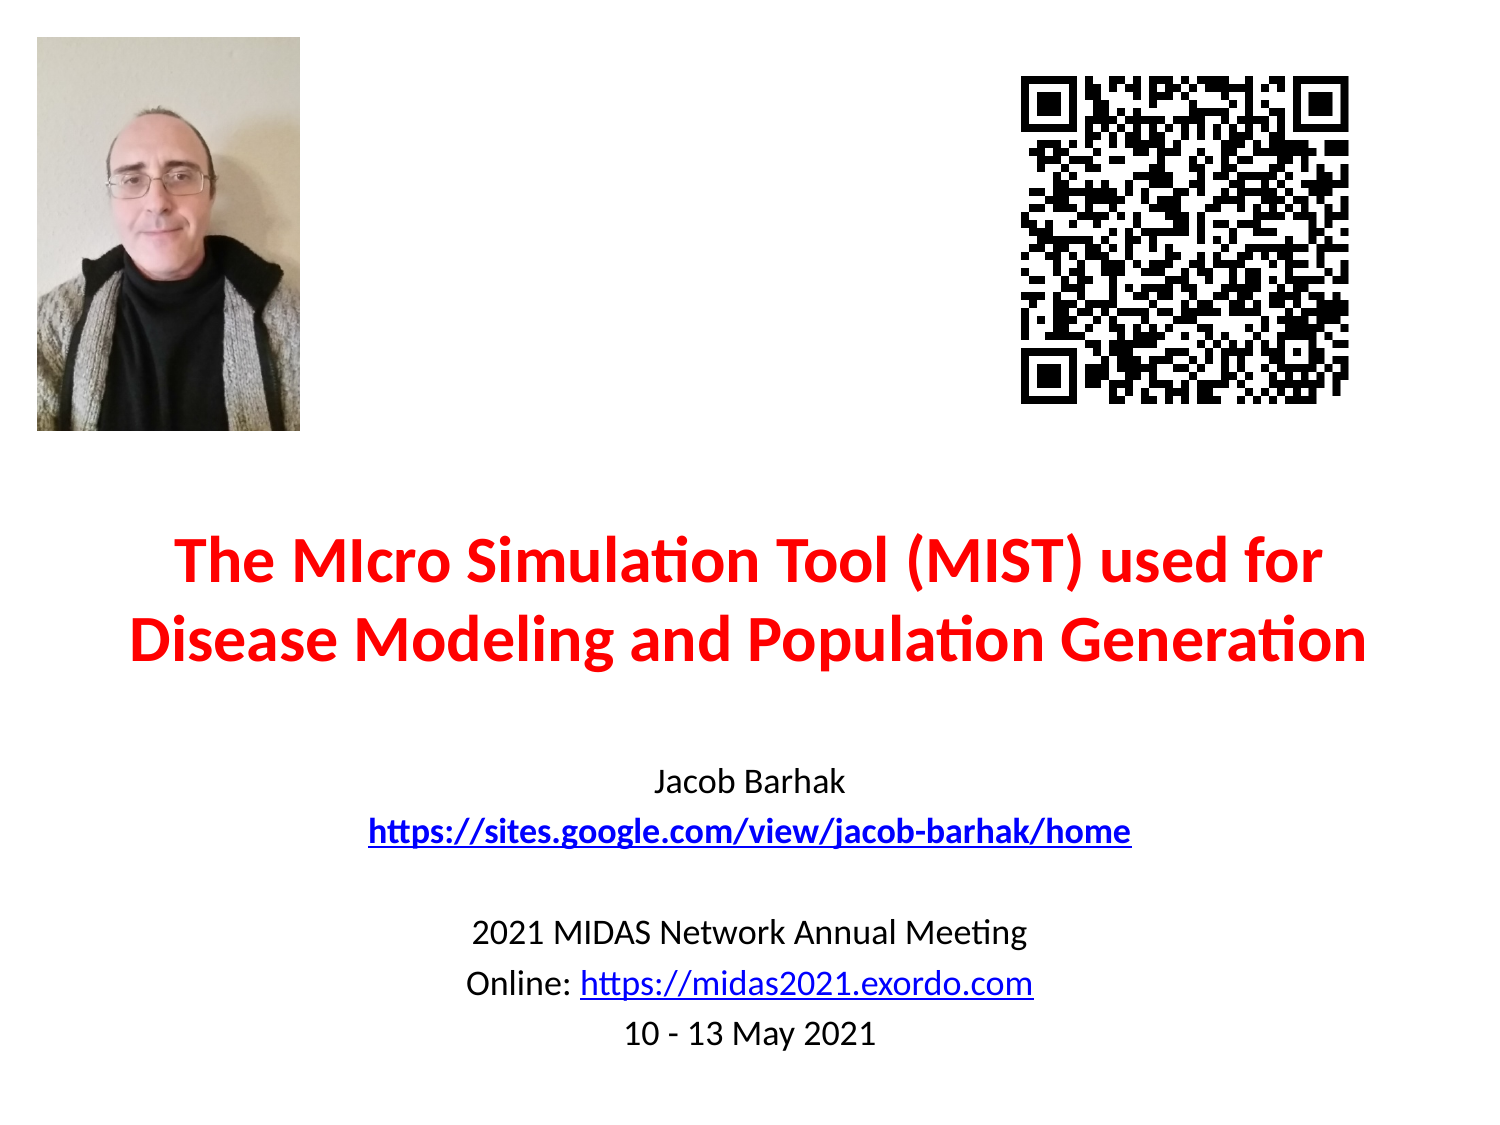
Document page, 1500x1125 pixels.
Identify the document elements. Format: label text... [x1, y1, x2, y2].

picture [37, 37, 300, 431]
text_box The MIcro Simulation Tool (MIST) used for Disease Modeling and Population Generation [112, 474, 1388, 716]
text_box Jacob Barhak https://sites.google.com/view/jacob-barhak/home 2021 MIDAS Network Annual Meeting Online: https://midas2021.exordo.com 10 - 13 May 2021 [225, 750, 1275, 1063]
picture [989, 44, 1380, 436]
